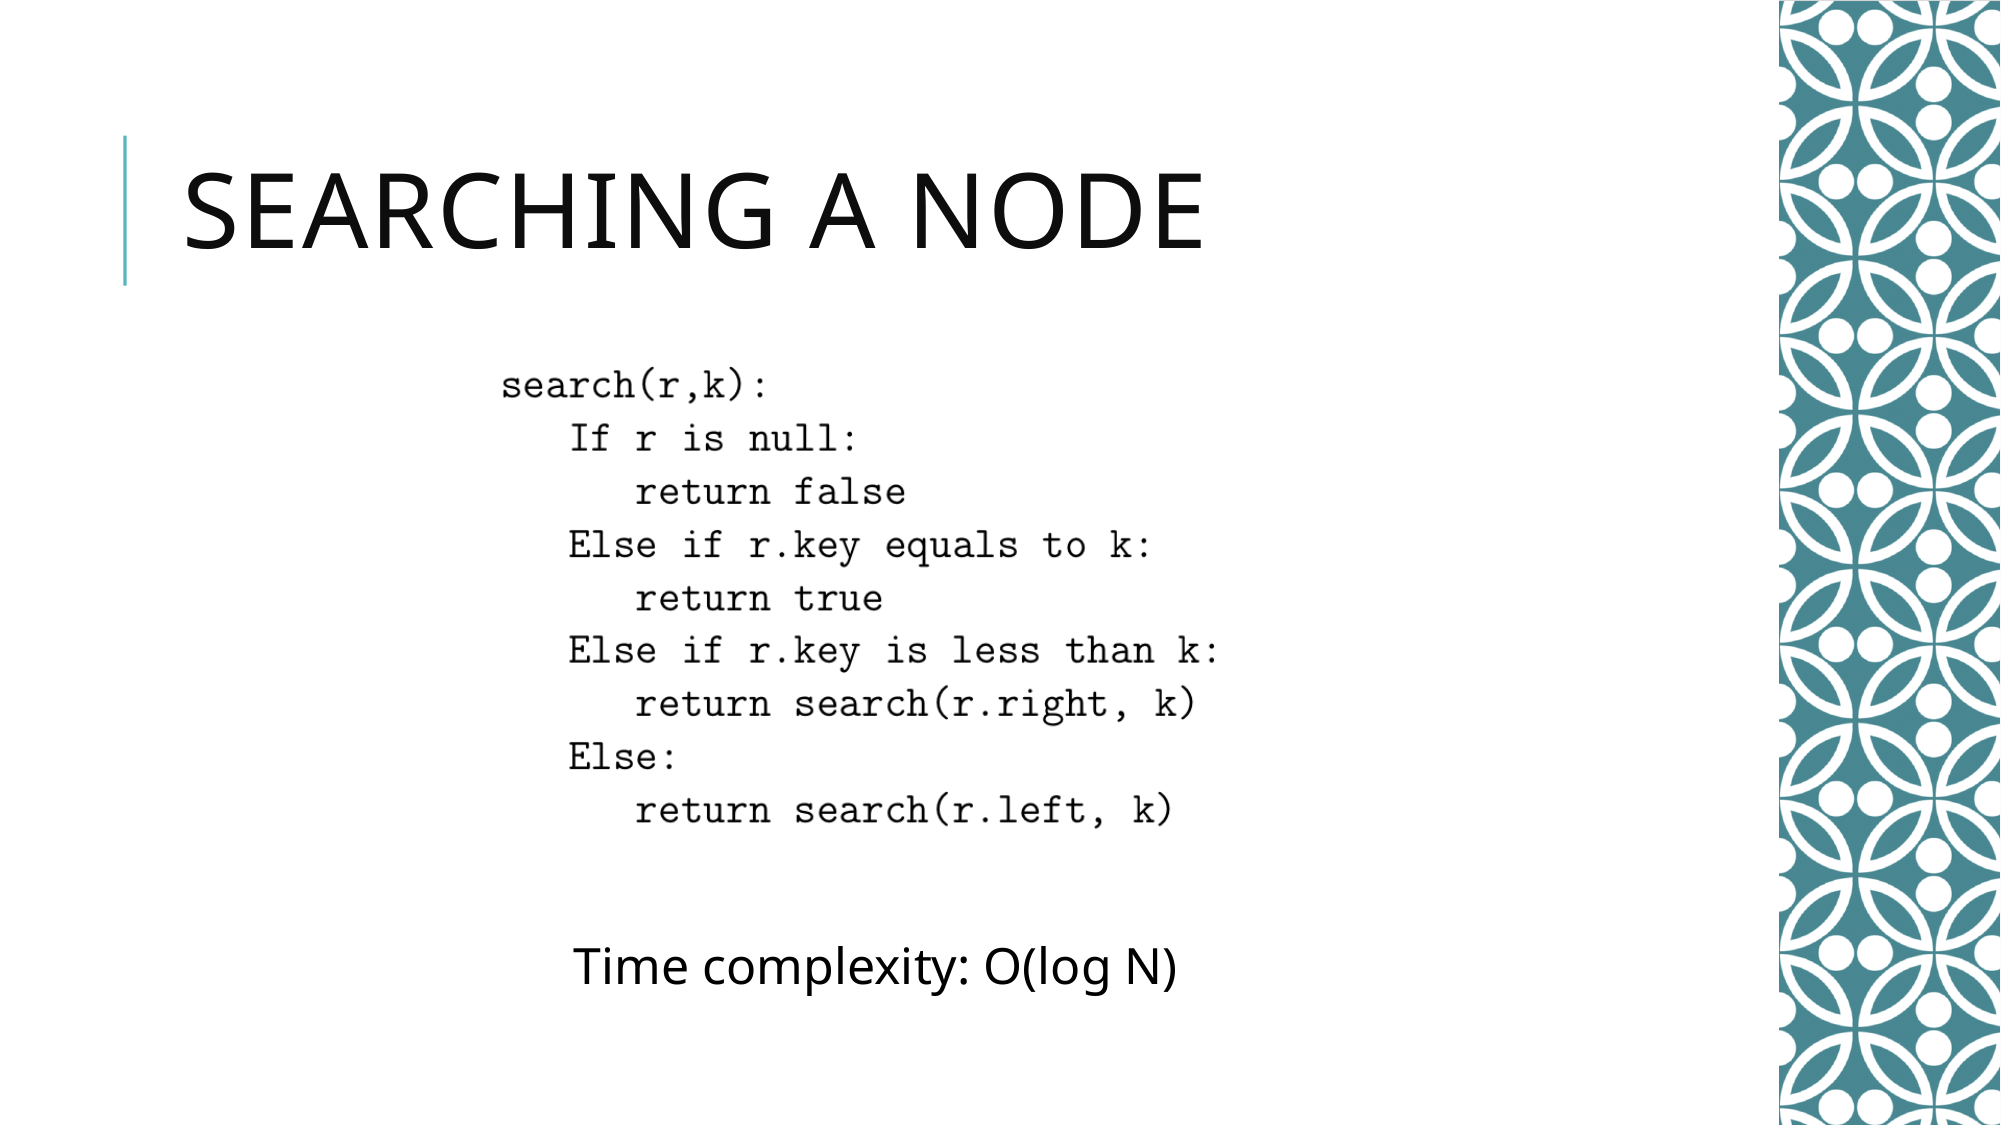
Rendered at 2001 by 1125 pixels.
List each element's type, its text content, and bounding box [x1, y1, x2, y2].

title Searching a node [168, 96, 1763, 342]
text_box Time complexity: O(log N) [559, 927, 1194, 1003]
picture [1778, 0, 2001, 1125]
picture [466, 341, 1286, 884]
